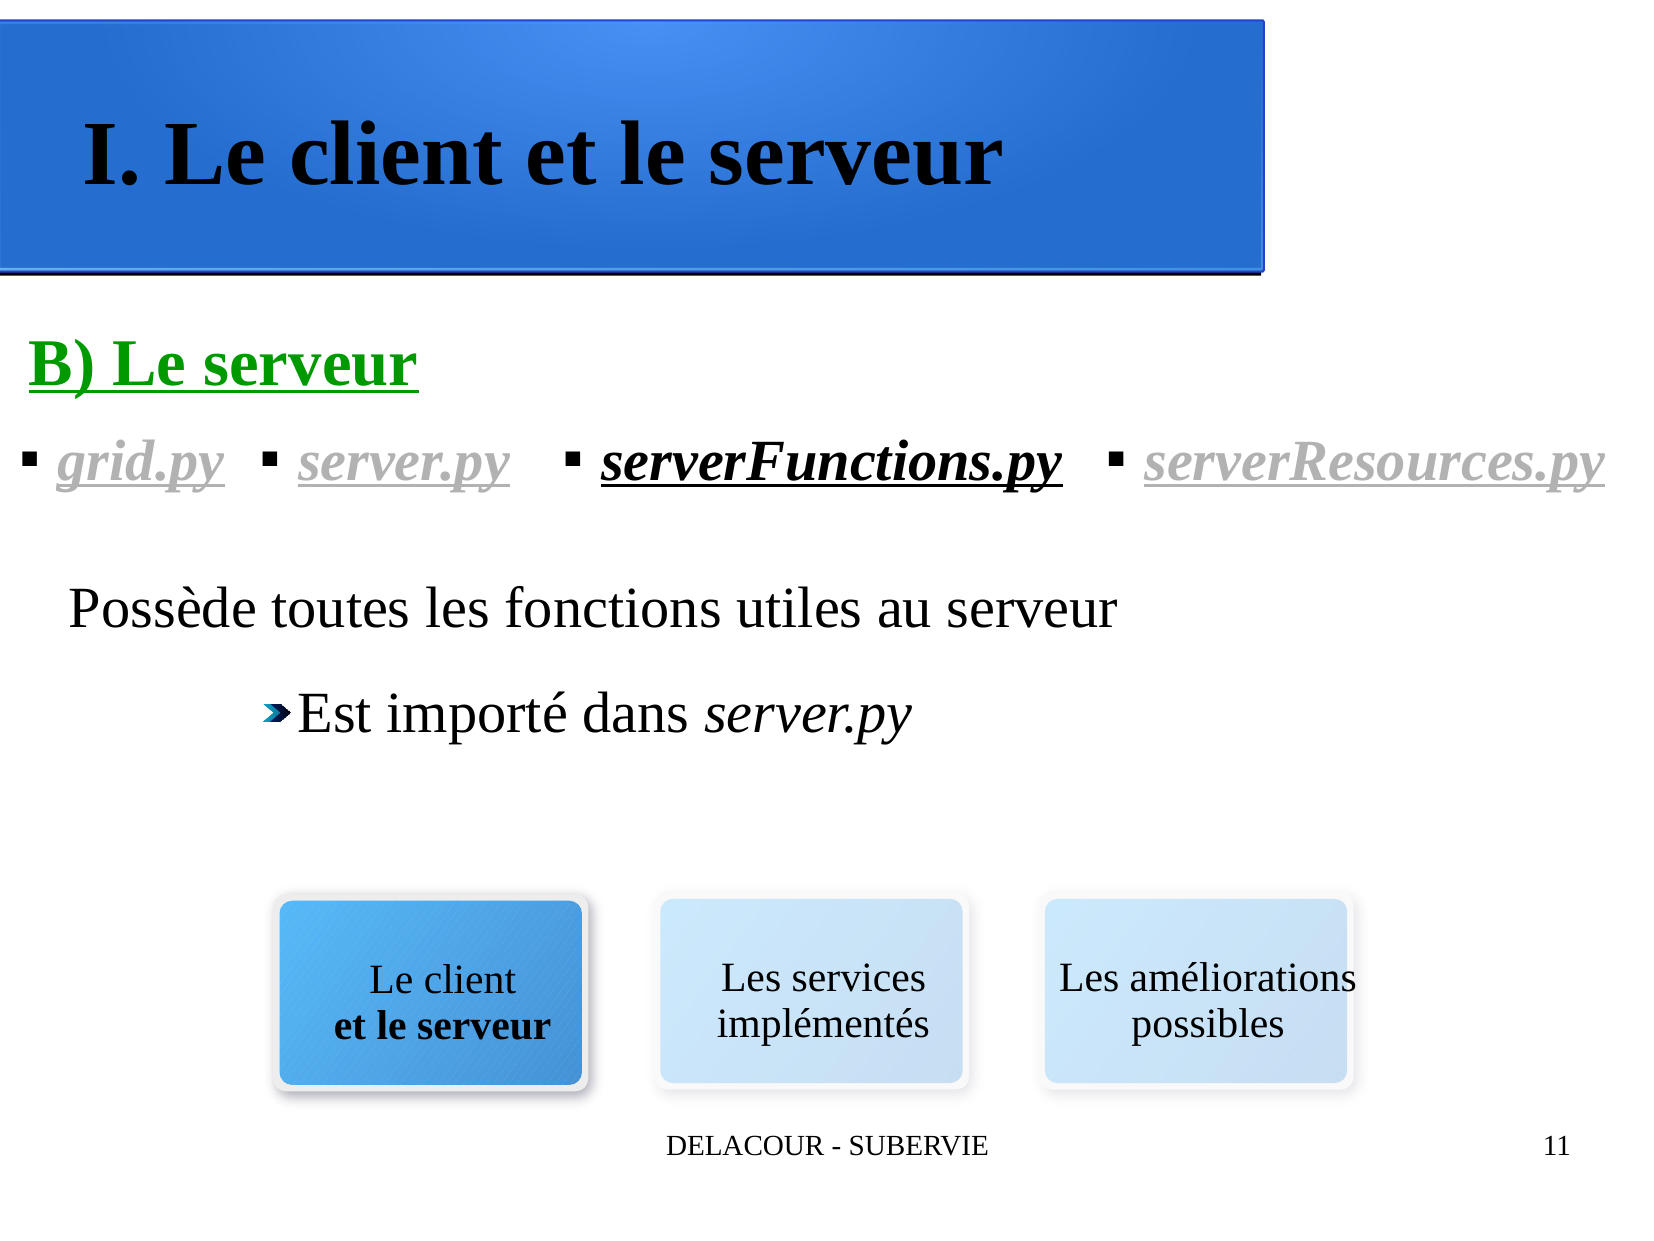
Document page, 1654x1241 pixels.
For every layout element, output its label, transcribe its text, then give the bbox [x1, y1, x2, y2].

picture [1027, 878, 1389, 1123]
picture [262, 880, 624, 1124]
text_box server.py [248, 420, 550, 513]
text_box Possède toutes les fonctions utiles au serveur [54, 568, 1134, 649]
title I. Le client et le serveur [82, 94, 1264, 213]
picture [643, 878, 1004, 1123]
text_box serverResources.py [1094, 420, 1638, 566]
text_box grid.py [7, 420, 244, 513]
text_box serverFunctions.py [550, 420, 1094, 513]
text_box B) Le serveur [14, 318, 438, 482]
text_box Est importé dans server.py [247, 673, 928, 754]
